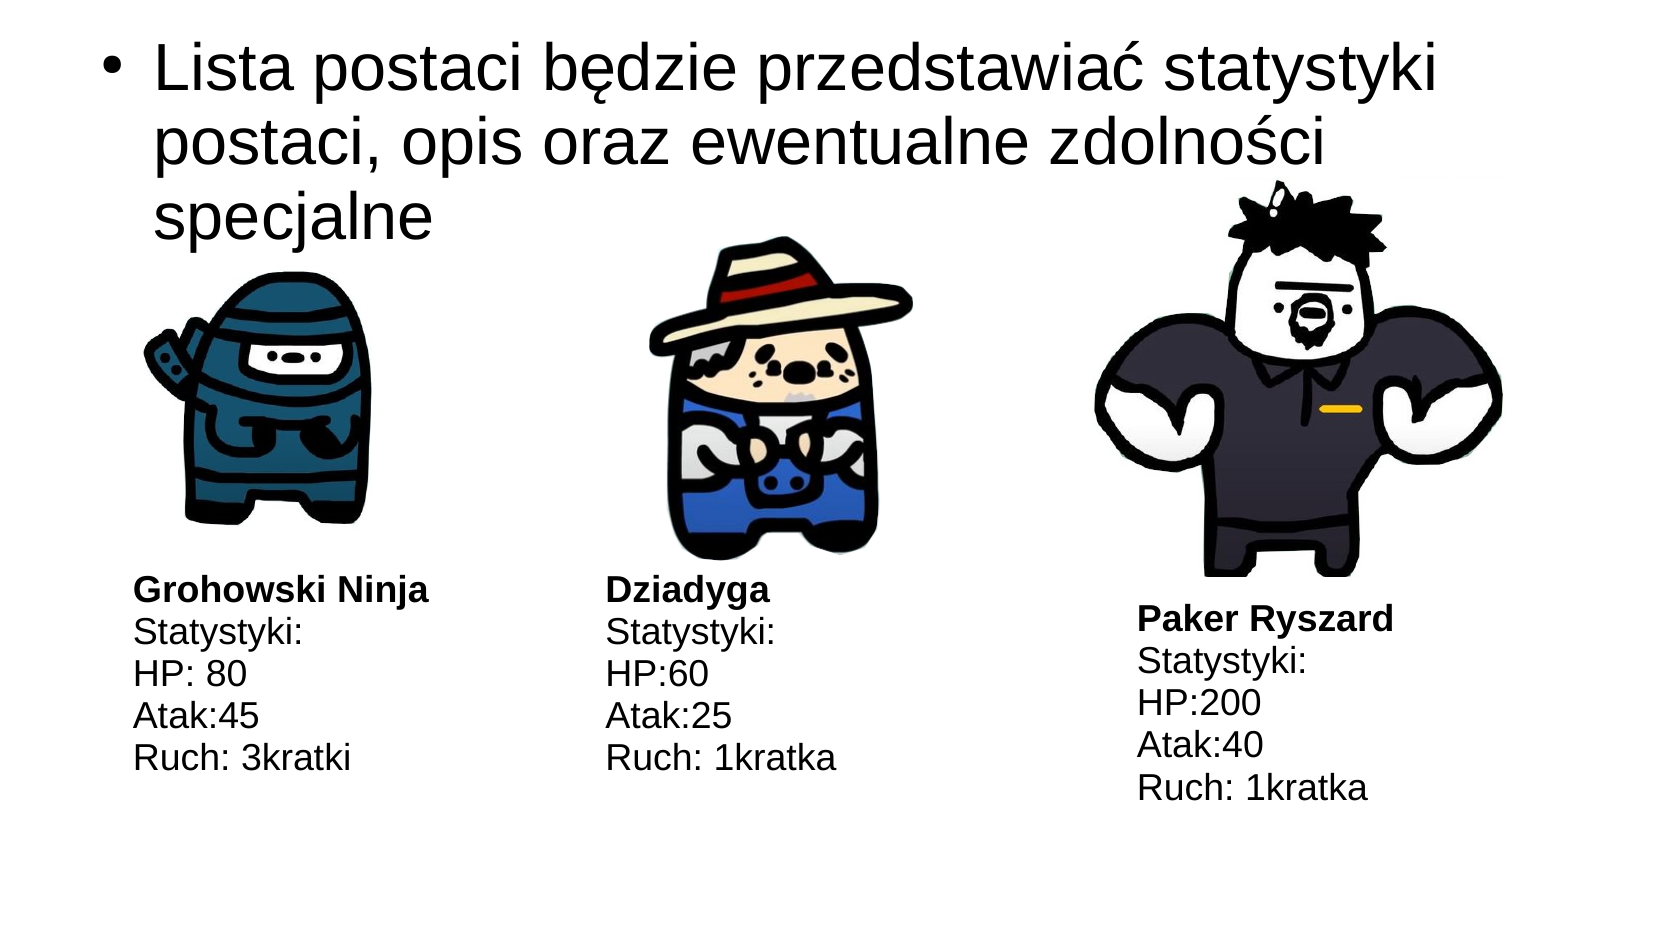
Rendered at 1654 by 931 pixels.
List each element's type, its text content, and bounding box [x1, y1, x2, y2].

text_box Paker Ryszard Statystyki: HP:200 Atak:40 Ruch: 1kratka [1122, 590, 1506, 816]
picture [649, 231, 916, 561]
list Lista postaci będzie przedstawiać statystyki postaci, opis oraz ewentualne zdolności specjalne [82, 29, 1571, 758]
picture [1092, 177, 1506, 577]
text_box Grohowski Ninja Statystyki: HP: 80 Atak:45 Ruch: 3kratki [118, 561, 473, 786]
picture [140, 265, 384, 535]
text_box Dziadyga Statystyki: HP:60 Atak:25 Ruch: 1kratka [590, 561, 975, 786]
